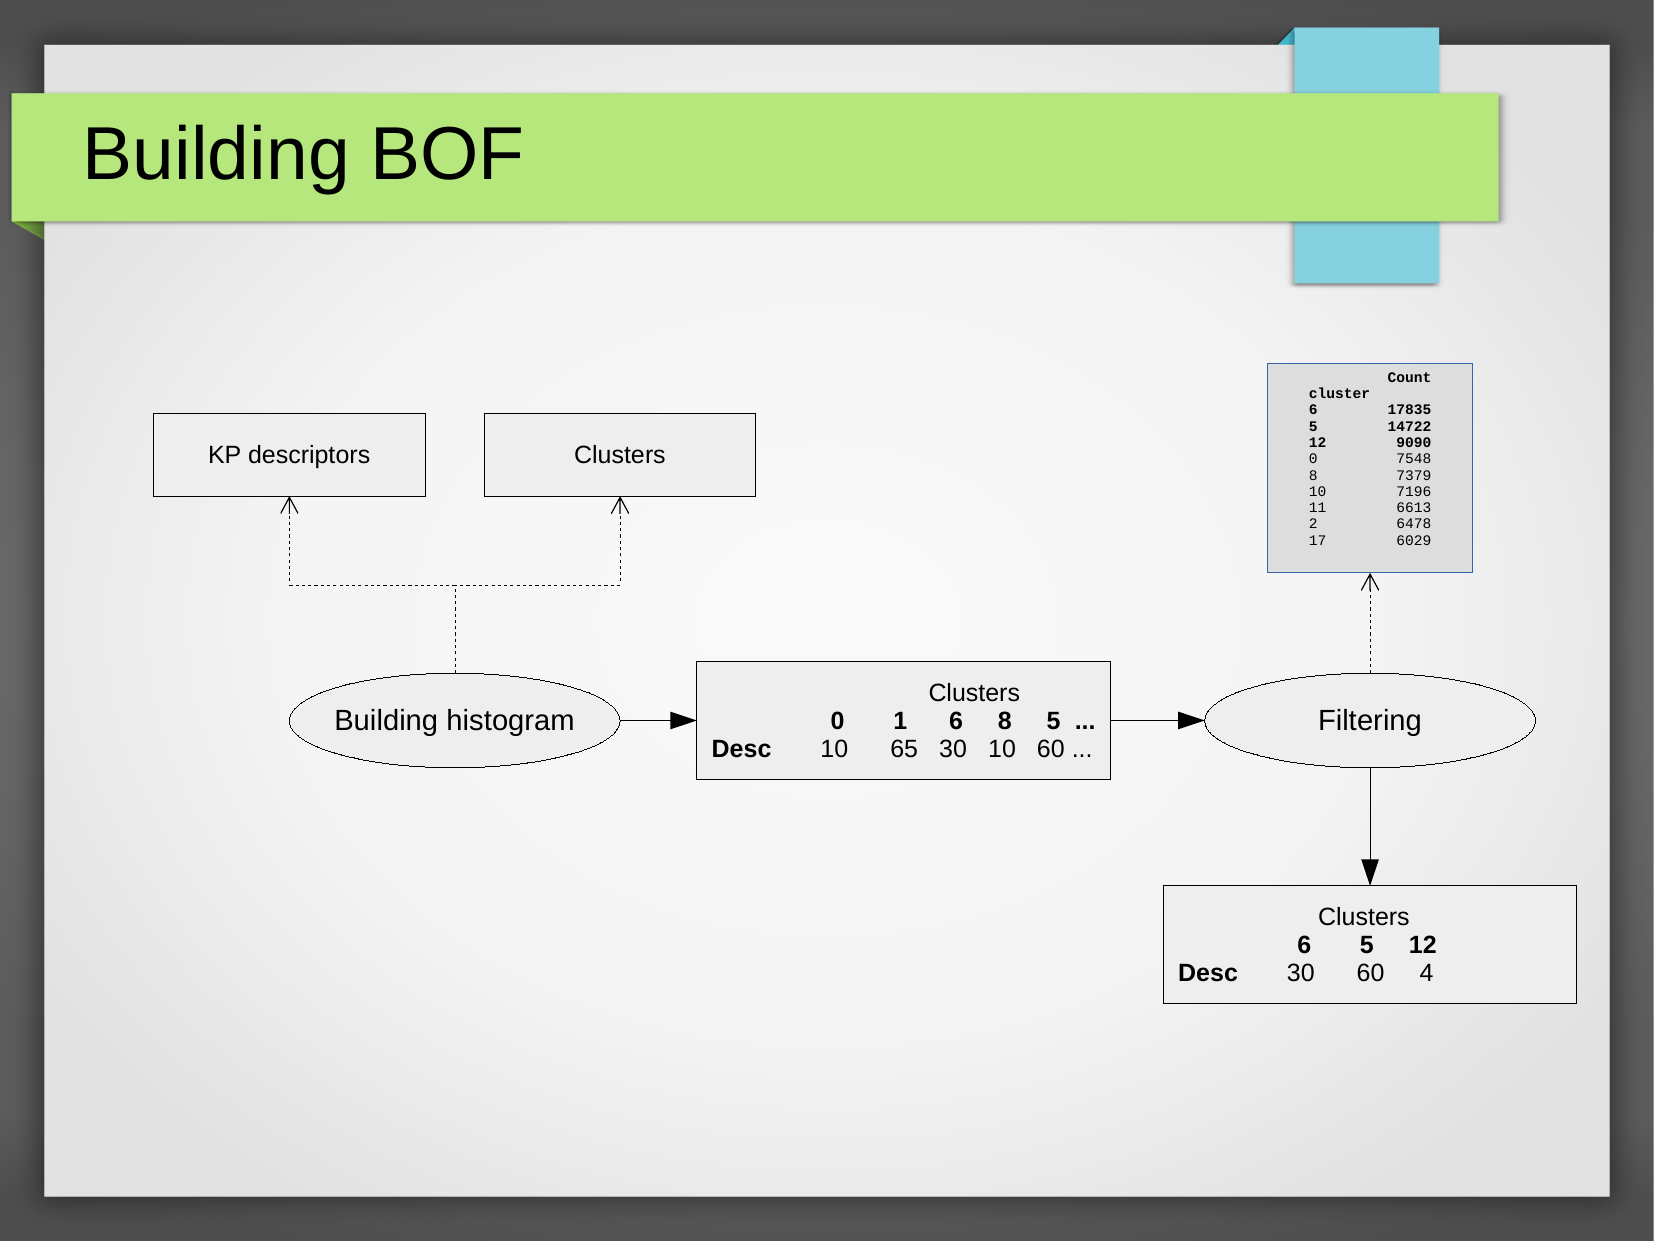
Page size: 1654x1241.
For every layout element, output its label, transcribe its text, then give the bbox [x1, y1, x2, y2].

text_box Building histogram [289, 673, 621, 768]
text_box Clusters [484, 413, 756, 497]
text_box Clusters 6 5 12 Desc 30 60 4 [1163, 885, 1577, 1004]
text_box KP descriptors [153, 413, 426, 497]
text_box Filtering [1204, 673, 1536, 768]
text_box Clusters 0 1 6 8 5 ... Desc 10 65 30 10 60 ... [696, 661, 1111, 780]
text_box Count cluster 6 17835 5 14722 12 9090 0 7548 8 7379 10 7196 11 6613 2 6478 17 6029 [1267, 363, 1473, 573]
picture [0, 0, 1654, 1241]
title Building BOF [82, 94, 1264, 213]
